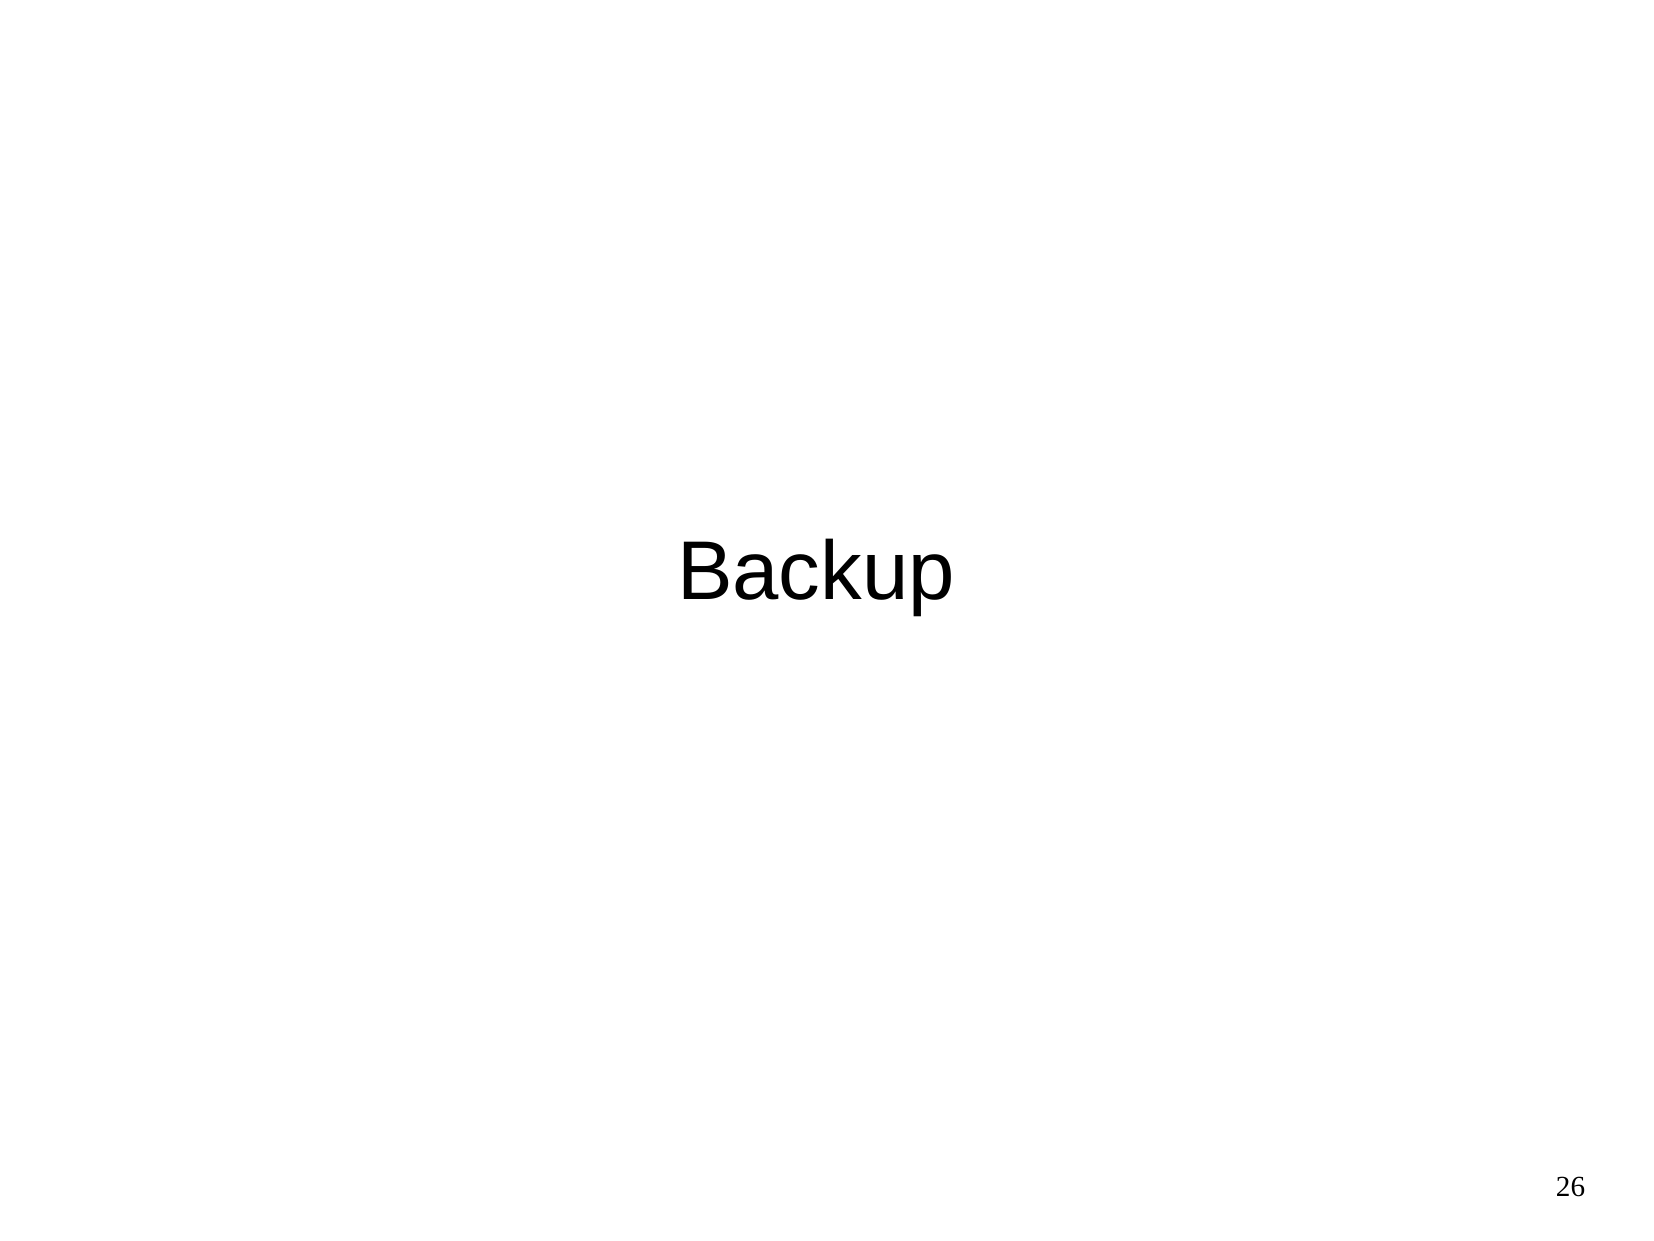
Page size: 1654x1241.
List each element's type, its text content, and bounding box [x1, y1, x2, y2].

subtitle Backup [71, 466, 1561, 676]
